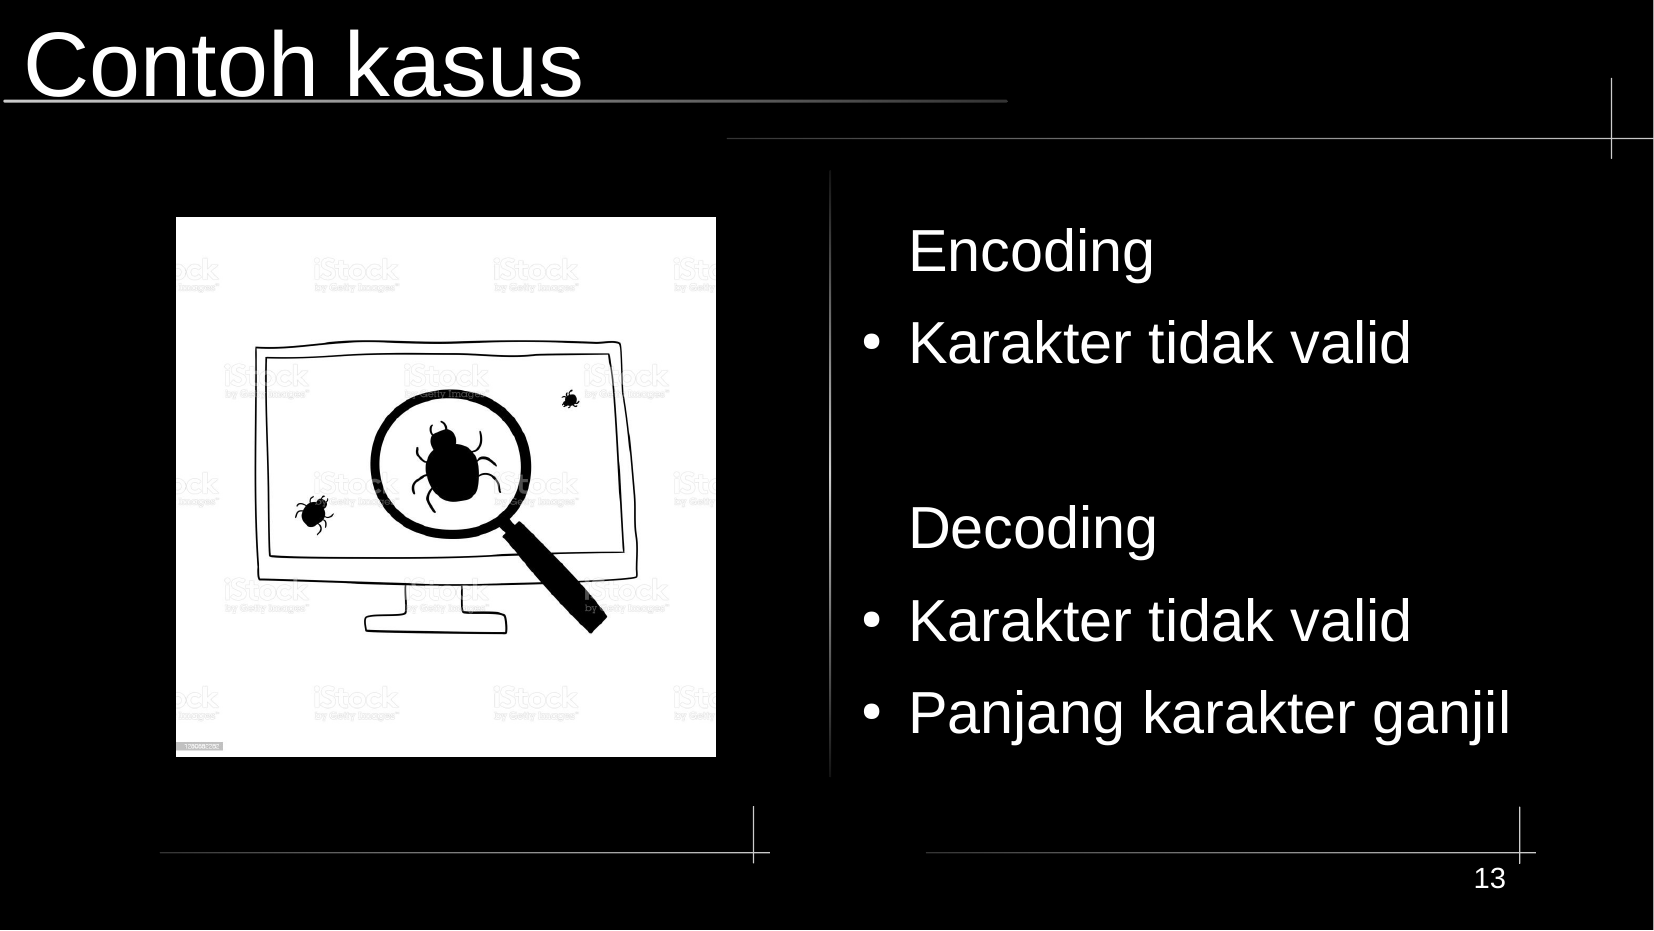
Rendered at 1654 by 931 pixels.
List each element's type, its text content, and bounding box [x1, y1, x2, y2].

title Contoh kasus [23, 11, 1589, 119]
picture [176, 217, 716, 758]
list Encoding Karakter tidak valid Decoding Karakter tidak valid Panjang karakter ganjil [845, 217, 1572, 758]
